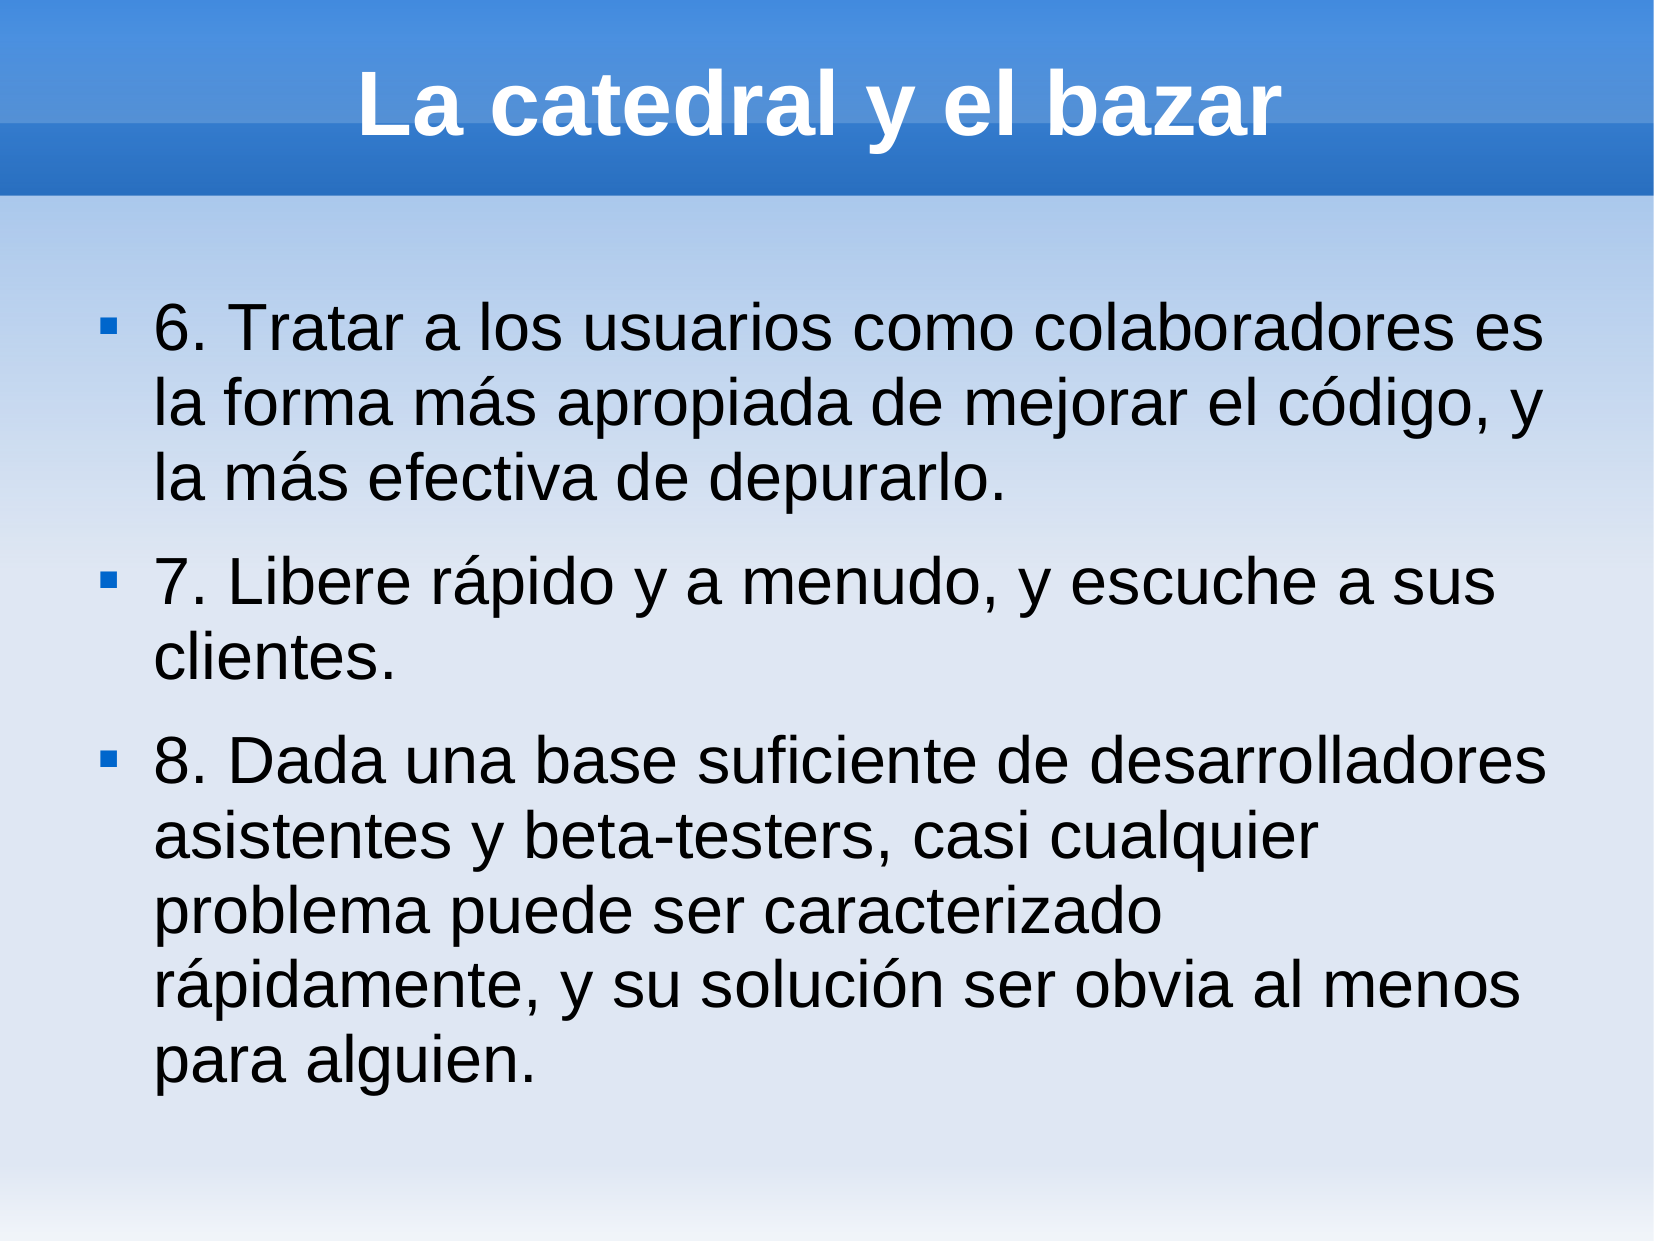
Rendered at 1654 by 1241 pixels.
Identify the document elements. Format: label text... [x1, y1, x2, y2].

picture [0, 0, 1654, 1241]
title La catedral y el bazar [76, 7, 1565, 200]
list 6. Tratar a los usuarios como colaboradores es la forma más apropiada de mejorar el código, y la más efectiva de depurarlo. 7. Libere rápido y a menudo, y escuche a sus clientes. 8. Dada una base suficiente de desarrolladores asistentes y beta-testers, casi cualquier problema puede ser caracterizado rápidamente, y su solución ser obvia al menos para alguien. [82, 290, 1571, 1097]
